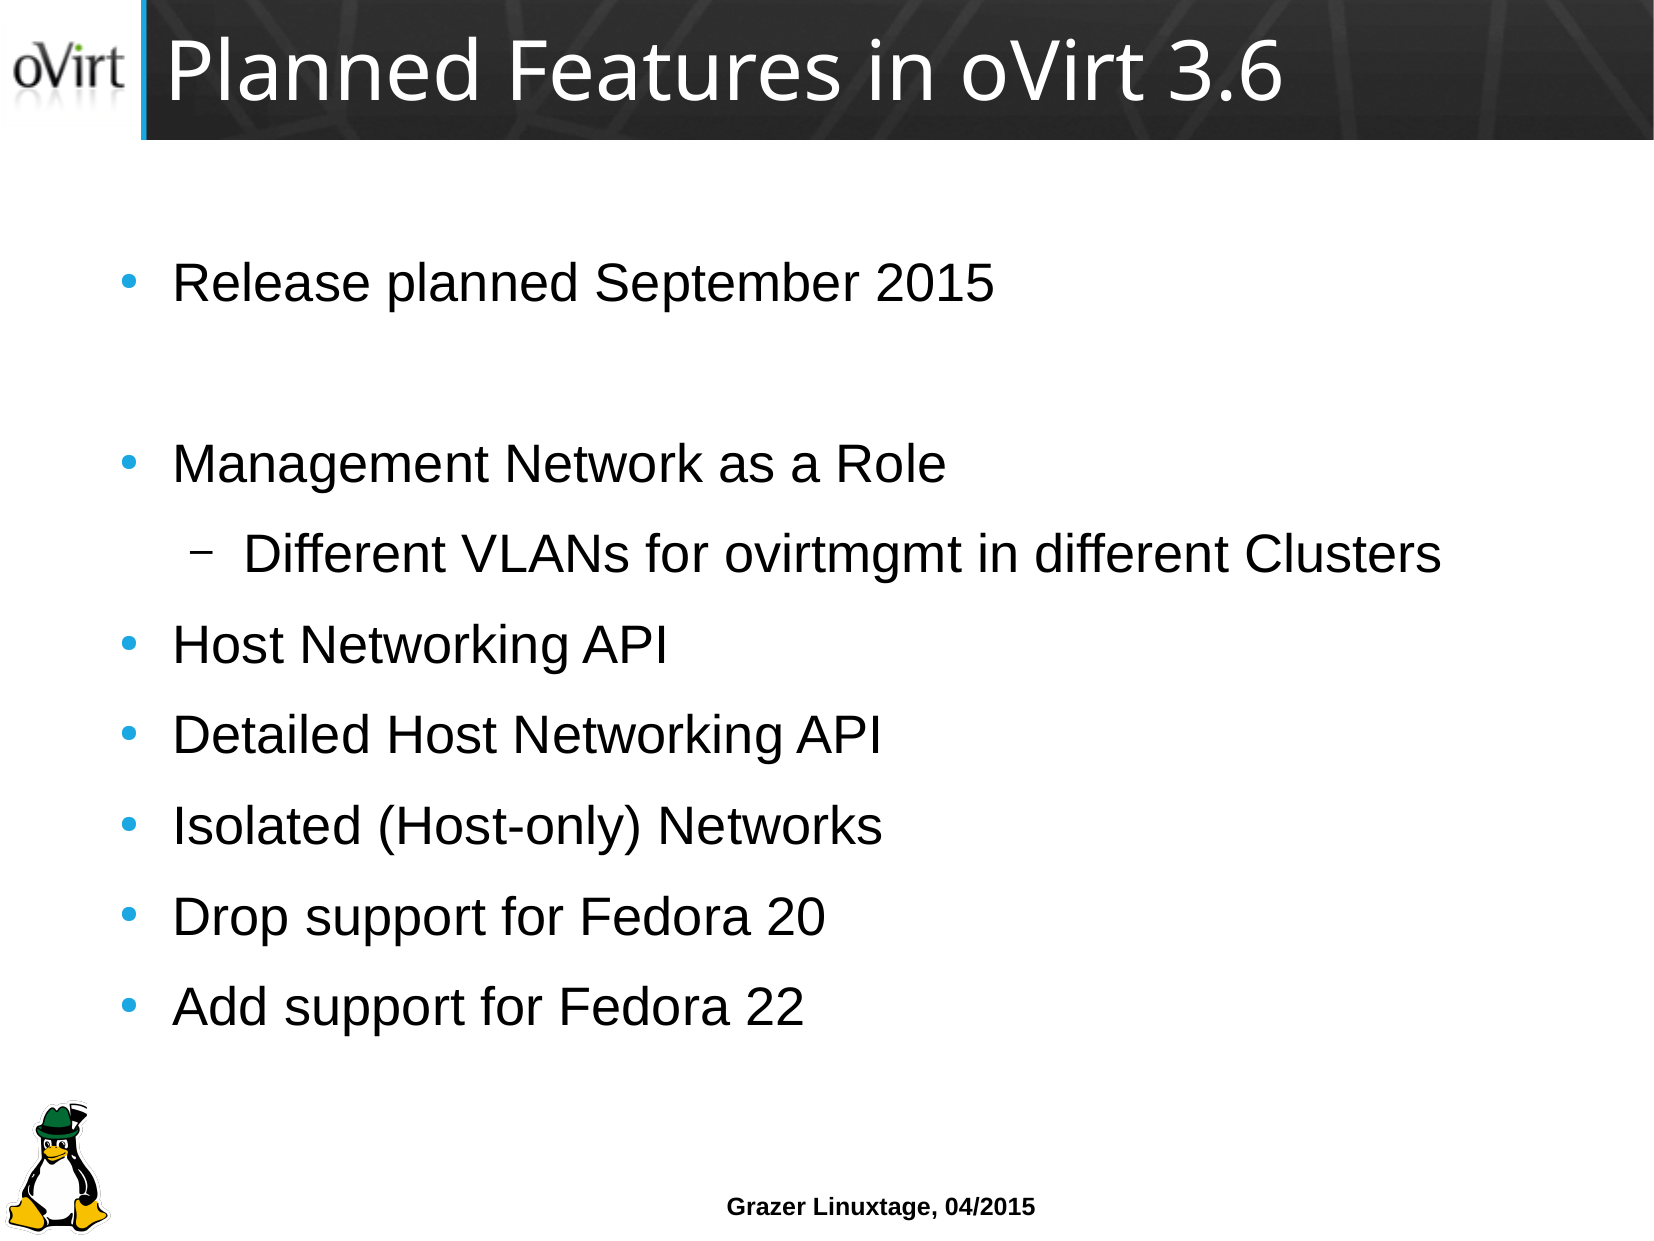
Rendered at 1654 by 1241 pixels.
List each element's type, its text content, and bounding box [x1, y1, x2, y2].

picture [5, 1100, 111, 1235]
text_box Release planned September 2015 Management Network as a Role Different VLANs for ovirtmgmt in different Clusters Host Networking API Detailed Host Networking API Isolated (Host-only) Networks Drop support for Fedora 20 Add support for Fedora 22 [86, 244, 1576, 1126]
picture [0, 0, 1654, 140]
title Planned Features in oVirt 3.6 [164, 18, 1653, 119]
